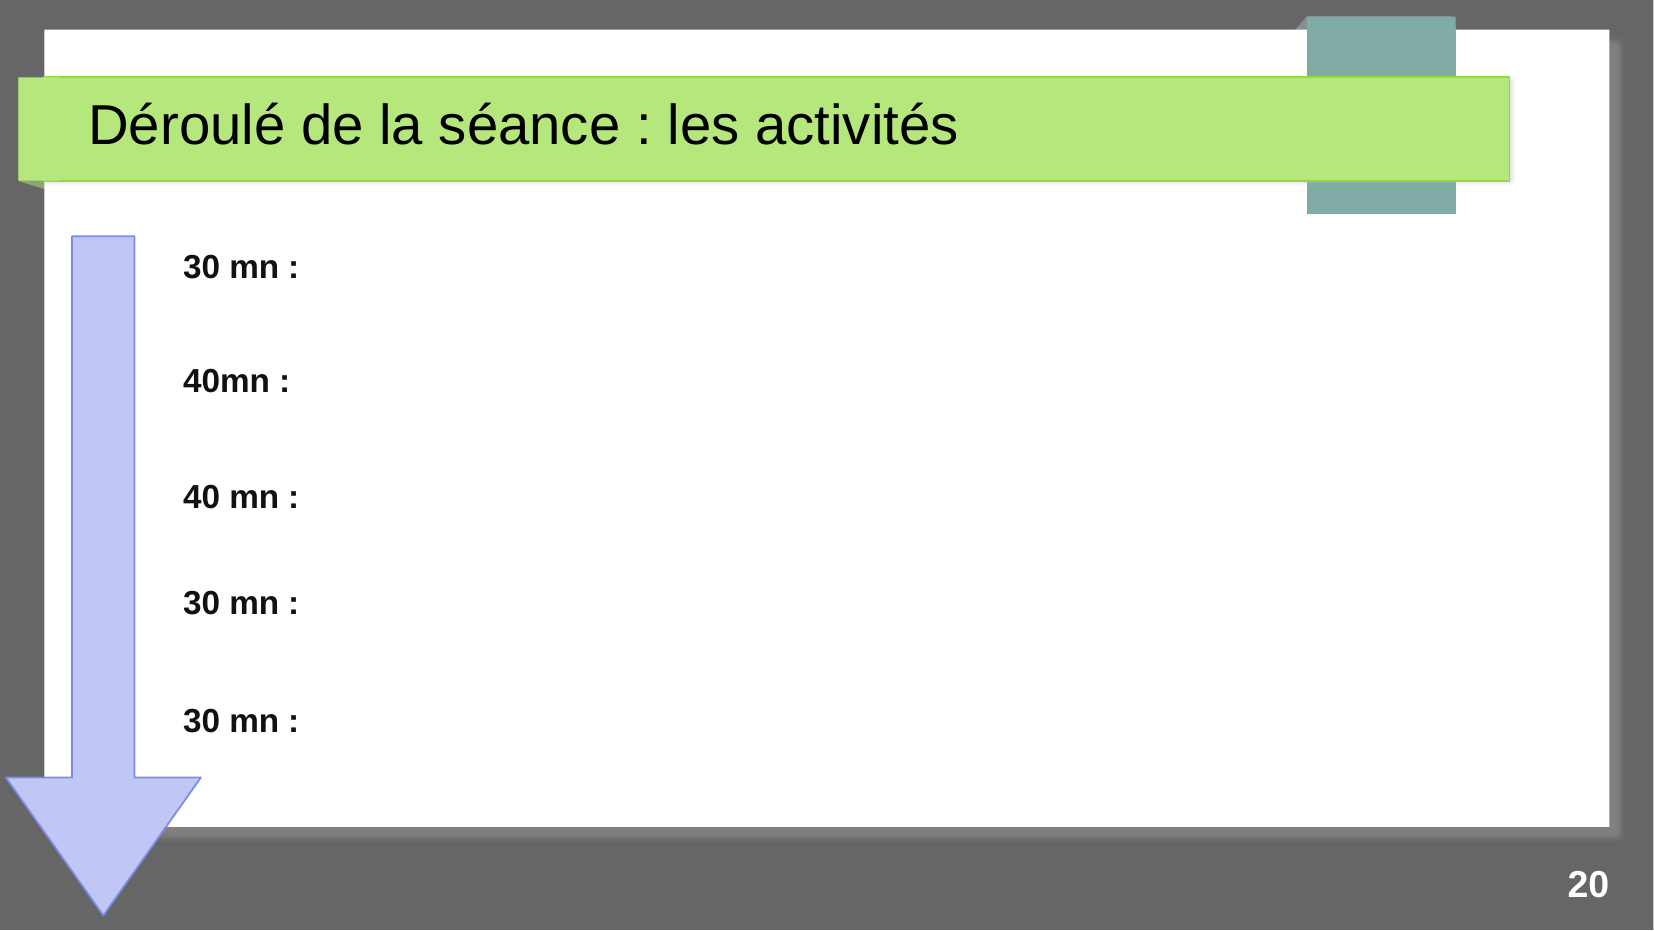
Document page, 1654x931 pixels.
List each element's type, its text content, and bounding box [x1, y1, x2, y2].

list 40mn : [183, 356, 1654, 406]
text_box [5, 236, 201, 916]
text_box <numéro> [974, 856, 1625, 916]
list 30 mn : [183, 242, 1654, 292]
list 30 mn : [183, 696, 1654, 746]
list 40 mn : [183, 472, 1654, 522]
title Déroulé de la séance : les activités [88, 73, 1506, 178]
list 30 mn : [183, 578, 1654, 628]
